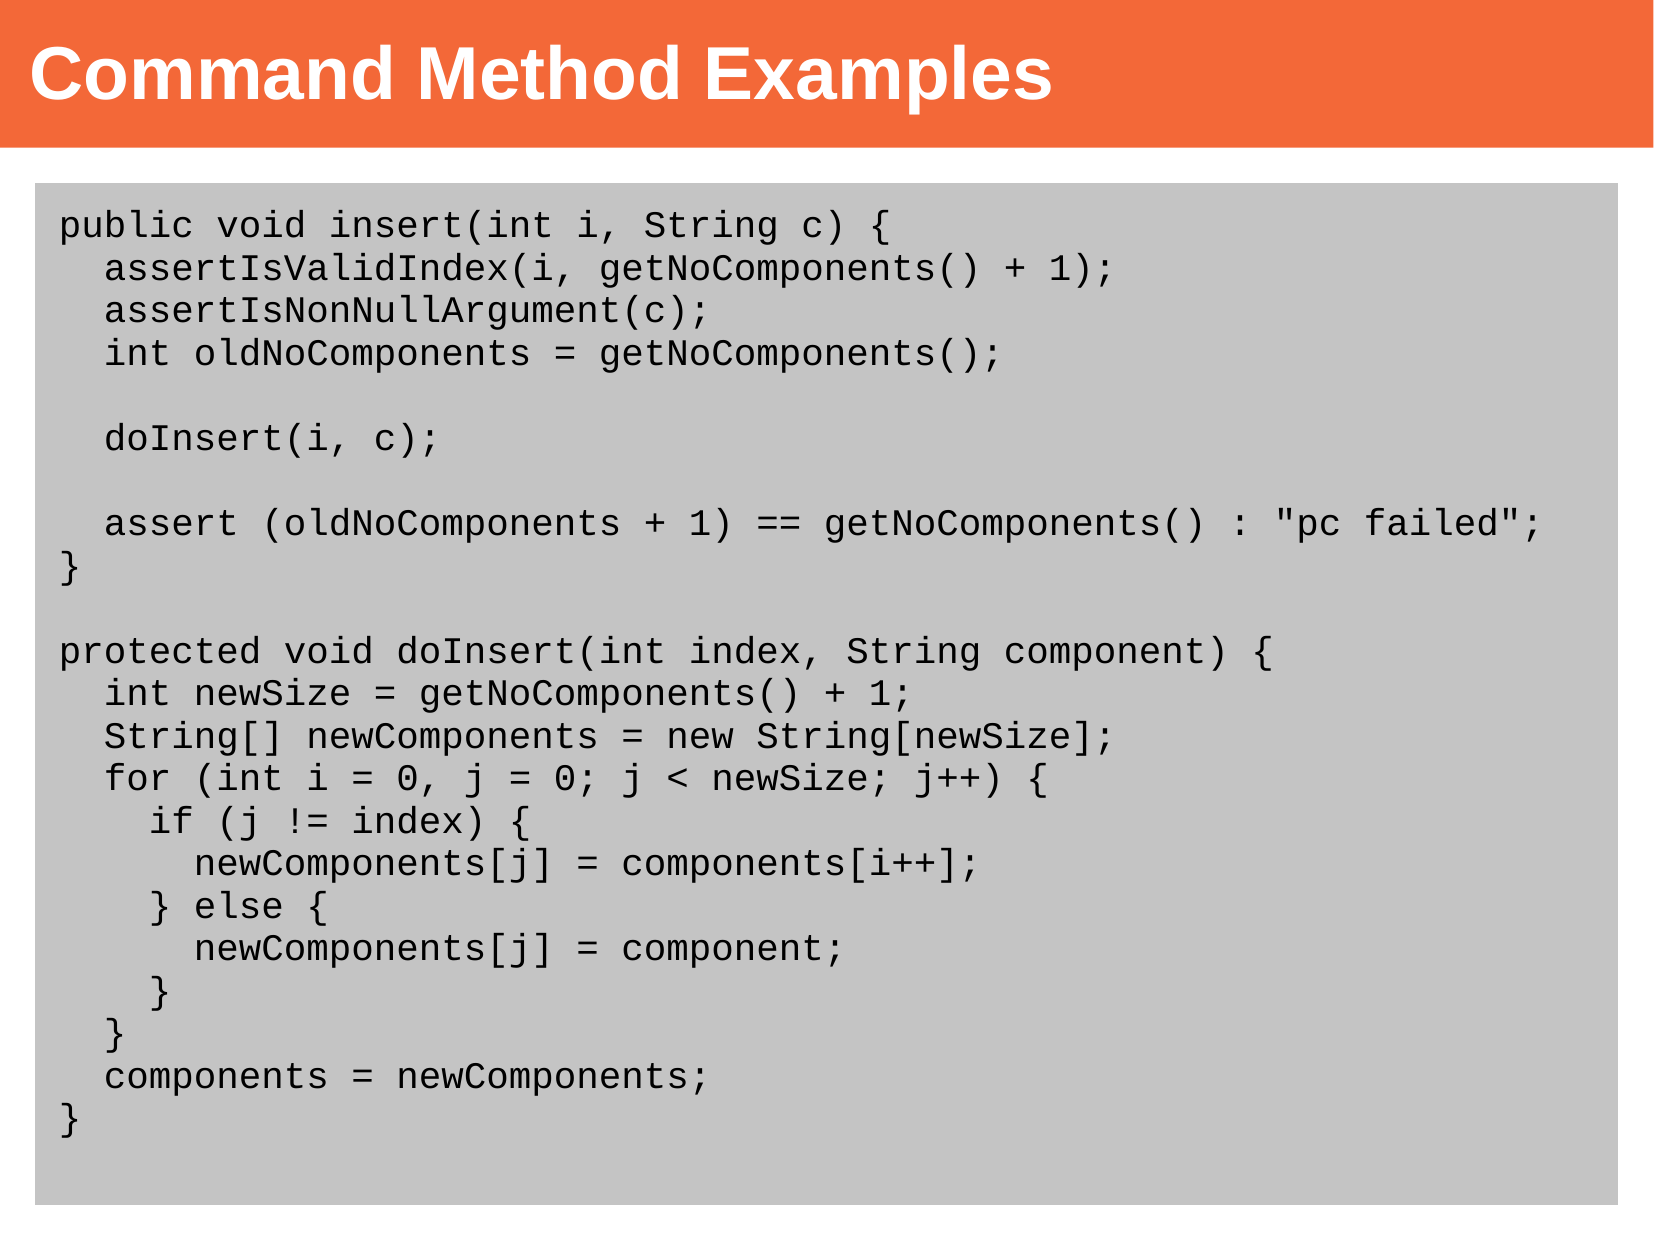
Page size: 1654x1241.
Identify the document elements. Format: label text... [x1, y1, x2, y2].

title Command Method Examples [0, 0, 1654, 148]
list public void insert(int i, String c) { assertIsValidIndex(i, getNoComponents() + 1); assertIsNonNullArgument(c); int oldNoComponents = getNoComponents(); doInsert(i, c); assert (oldNoComponents + 1) == getNoComponents() : "pc failed"; } protected void doInsert(int index, String component) { int newSize = getNoComponents() + 1; String[] newComponents = new String[newSize]; for (int i = 0, j = 0; j < newSize; j++) { if (j != index) { newComponents[j] = components[i++]; } else { newComponents[j] = component; } } components = newComponents; } [29, 177, 1625, 1211]
